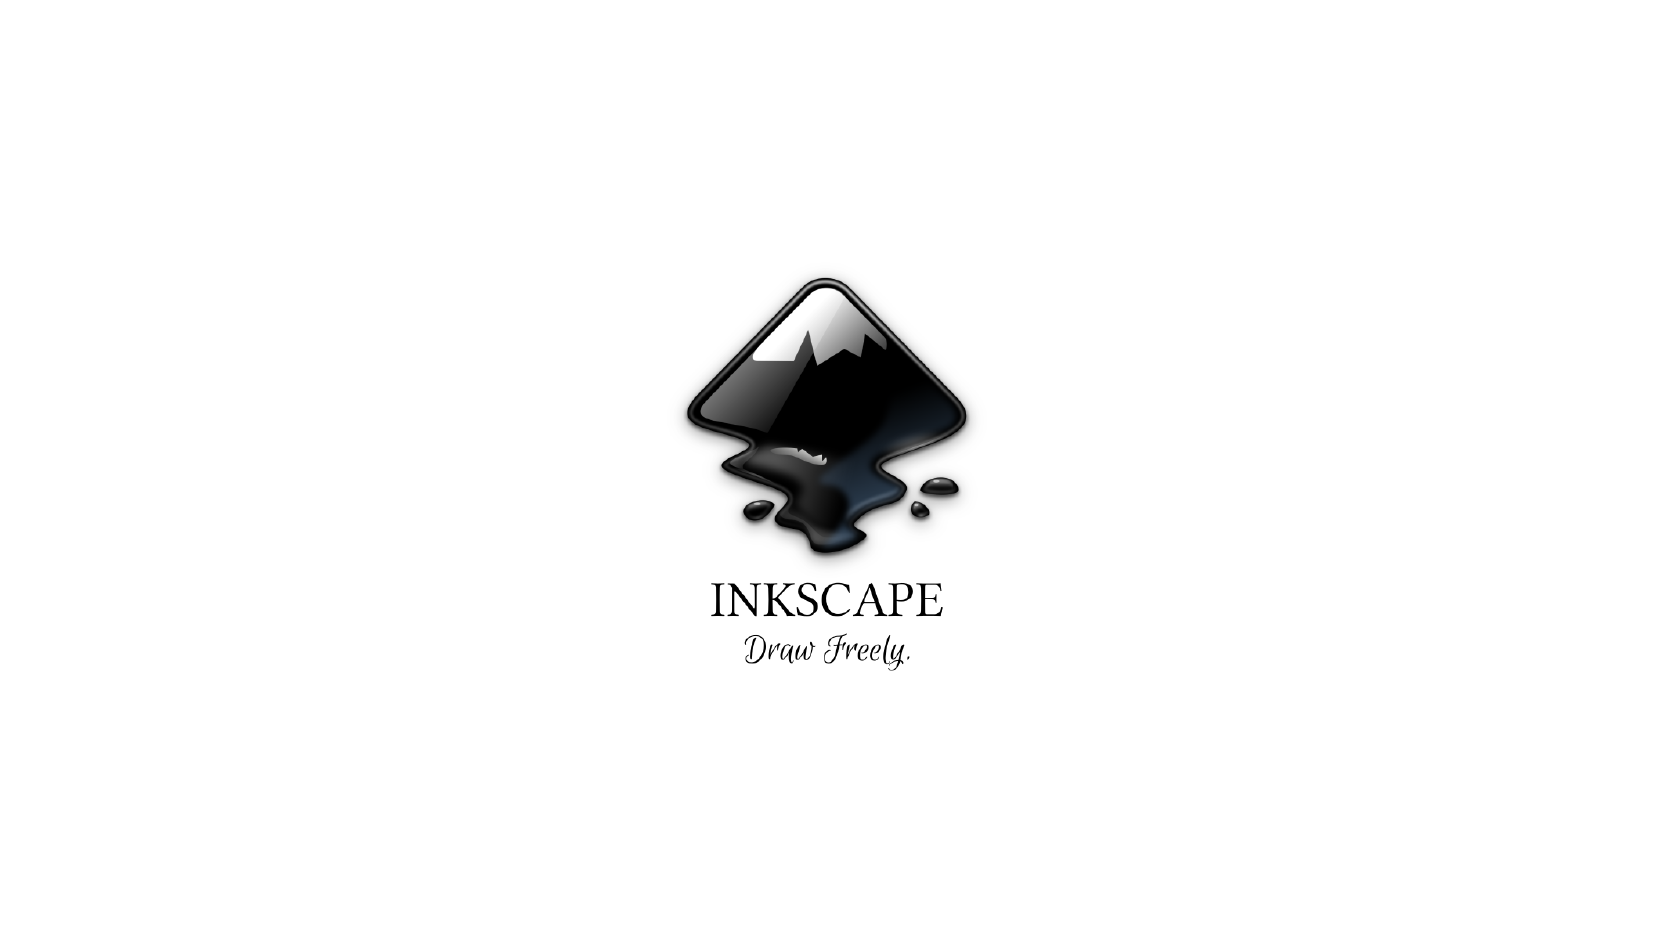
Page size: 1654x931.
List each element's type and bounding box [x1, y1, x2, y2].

picture [608, 234, 1045, 696]
